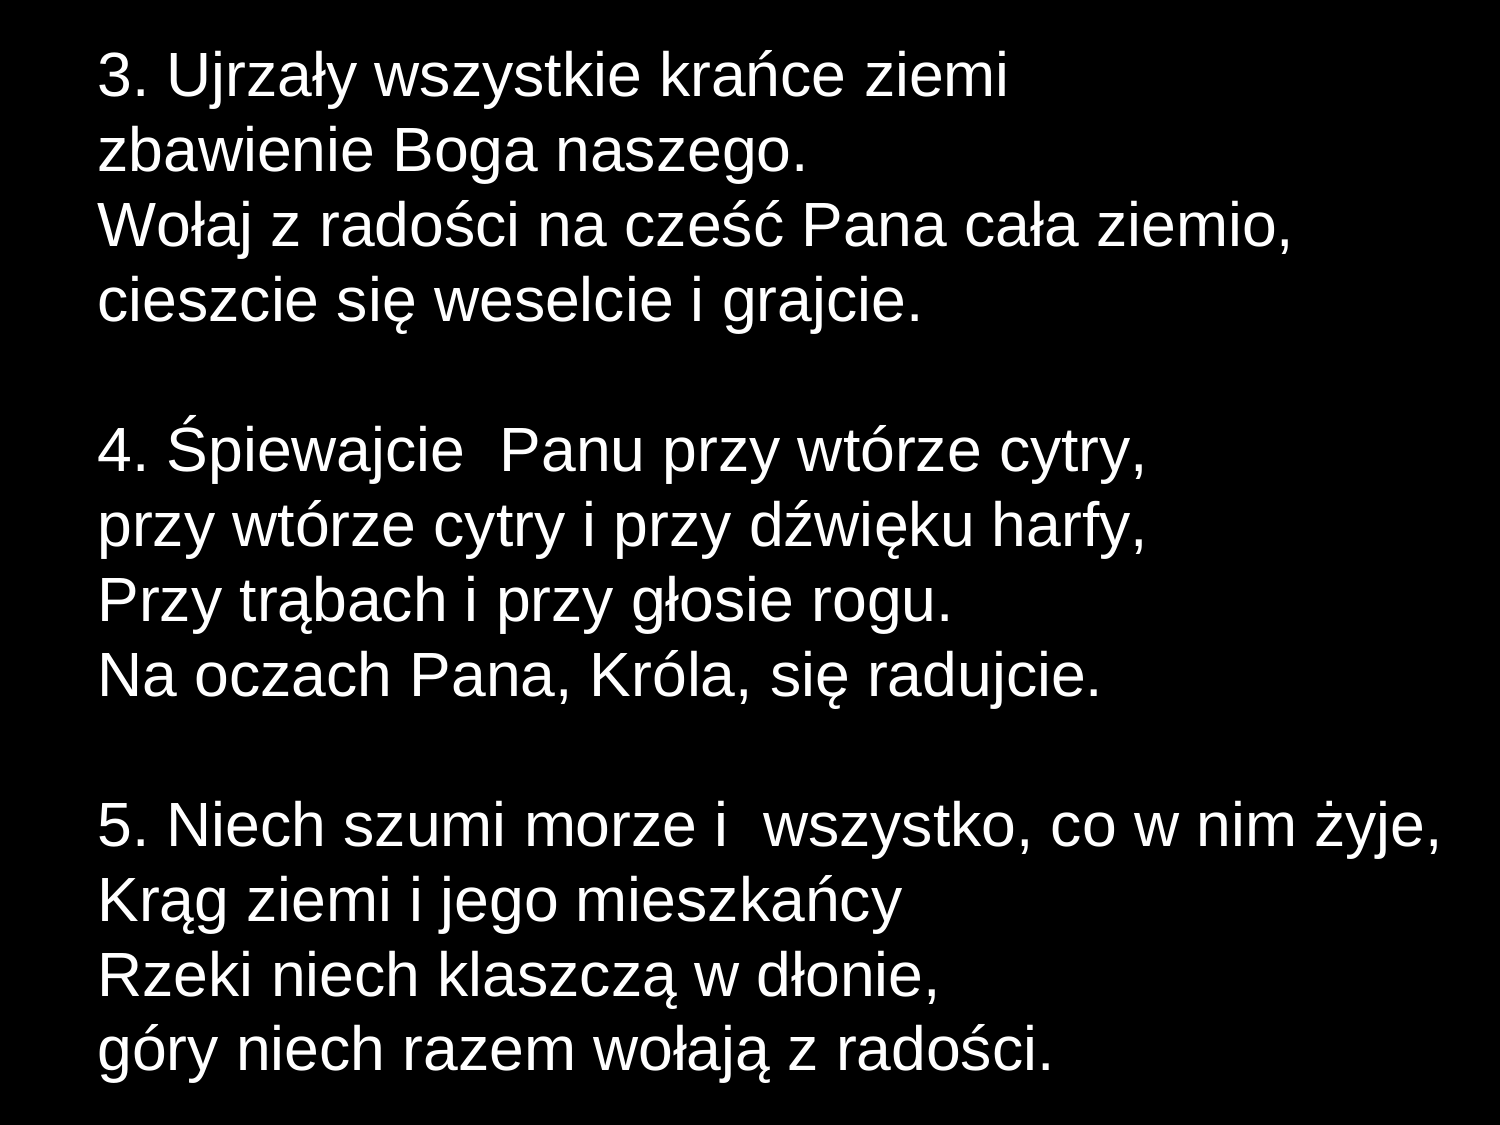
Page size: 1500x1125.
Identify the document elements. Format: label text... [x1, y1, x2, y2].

text_box 3. Ujrzały wszystkie krańce ziemi zbawienie Boga naszego. Wołaj z radości na cześć Pana cała ziemio, cieszcie się weselcie i grajcie. 4. Śpiewajcie Panu przy wtórze cytry, przy wtórze cytry i przy dźwięku harfy, Przy trąbach i przy głosie rogu. Na oczach Pana, Króla, się radujcie. 5. Niech szumi morze i wszystko, co w nim żyje, Krąg ziemi i jego mieszkańcy Rzeki niech klaszczą w dłonie, góry niech razem wołają z radości. [82, 26, 1465, 1092]
